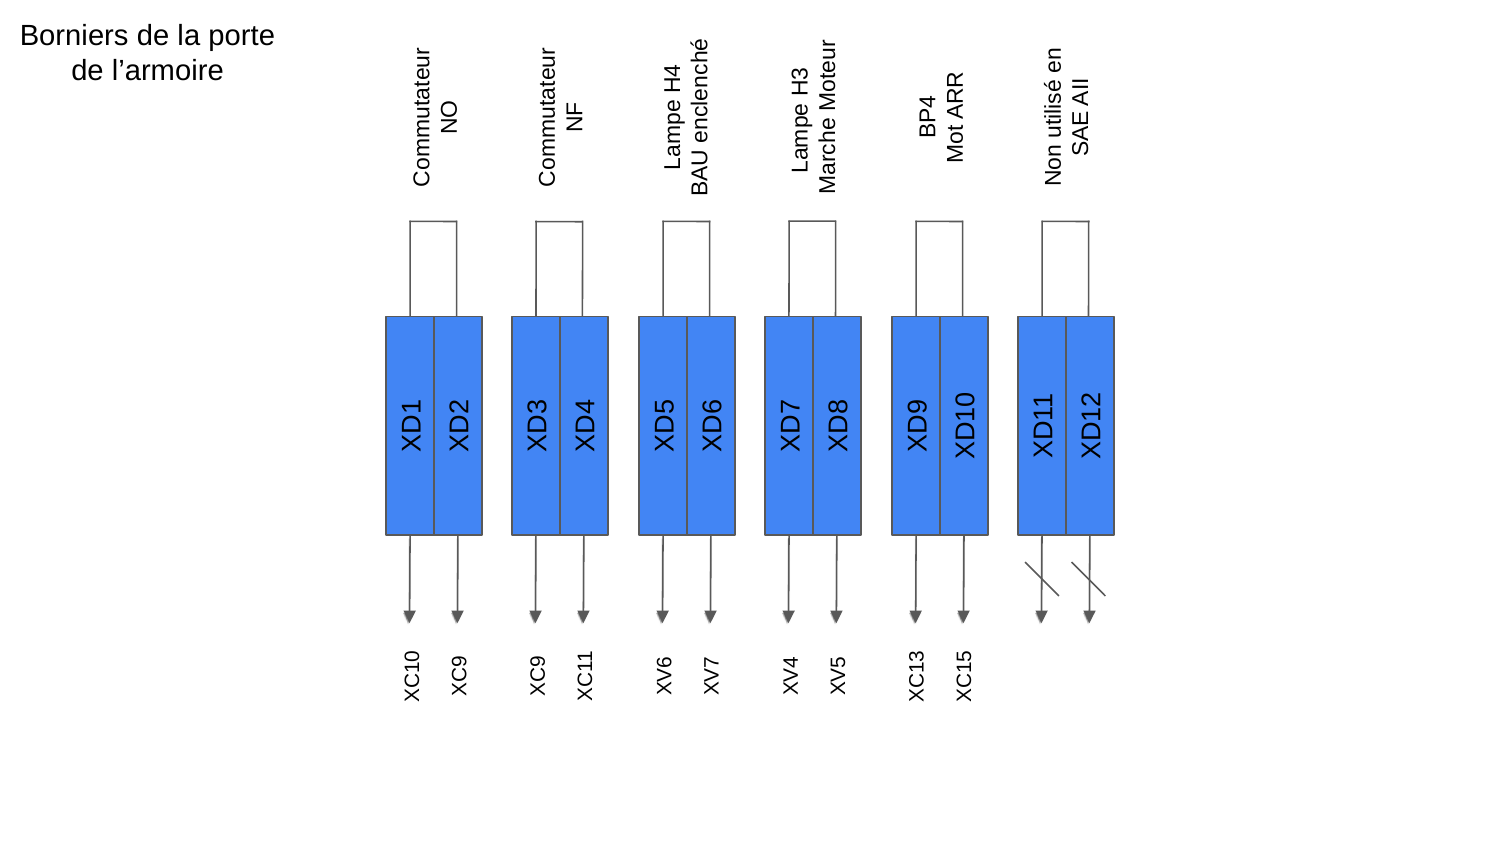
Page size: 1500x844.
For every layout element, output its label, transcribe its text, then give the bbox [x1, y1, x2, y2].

text_box [512, 316, 608, 375]
text_box Borniers de la porte de l’armoire [0, 1, 296, 102]
text_box XD3 [504, 375, 552, 476]
text_box XV6 [635, 622, 682, 730]
text_box XD1 [378, 375, 426, 476]
text_box XV7 [682, 622, 738, 730]
text_box XC13 [887, 622, 935, 730]
text_box [512, 476, 608, 535]
text_box Lampe H4 BAU enclenché [642, 13, 728, 221]
text_box XC11 [556, 622, 612, 730]
text_box [892, 316, 988, 375]
text_box XC10 [383, 622, 430, 730]
text_box XD9 [884, 375, 932, 476]
text_box XD6 [679, 375, 742, 476]
text_box [765, 316, 861, 375]
text_box XV4 [761, 622, 809, 730]
text_box XD2 [426, 375, 489, 476]
text_box XV5 [809, 622, 865, 730]
text_box XD7 [757, 375, 805, 476]
text_box Lampe H3 Marche Moteur [769, 13, 855, 221]
text_box Non utilisé en SAE AII [1022, 13, 1108, 221]
text_box [386, 316, 482, 375]
text_box [1018, 316, 1114, 375]
text_box [639, 476, 735, 535]
text_box XC9 [430, 622, 486, 730]
text_box XC15 [935, 622, 991, 730]
text_box XD12 [1058, 375, 1121, 476]
text_box BP4 Mot ARR [897, 13, 983, 221]
text_box XD10 [932, 375, 995, 476]
text_box XC9 [508, 622, 556, 730]
text_box XD8 [805, 375, 868, 476]
text_box [765, 476, 861, 535]
text_box Commutateur NO [391, 13, 477, 221]
text_box XD4 [552, 375, 615, 476]
text_box [386, 476, 482, 535]
text_box [1018, 476, 1114, 535]
text_box [892, 476, 988, 535]
text_box Commutateur NF [516, 13, 602, 221]
text_box XD5 [631, 375, 679, 476]
text_box [639, 316, 735, 375]
text_box XD11 [1010, 375, 1058, 476]
